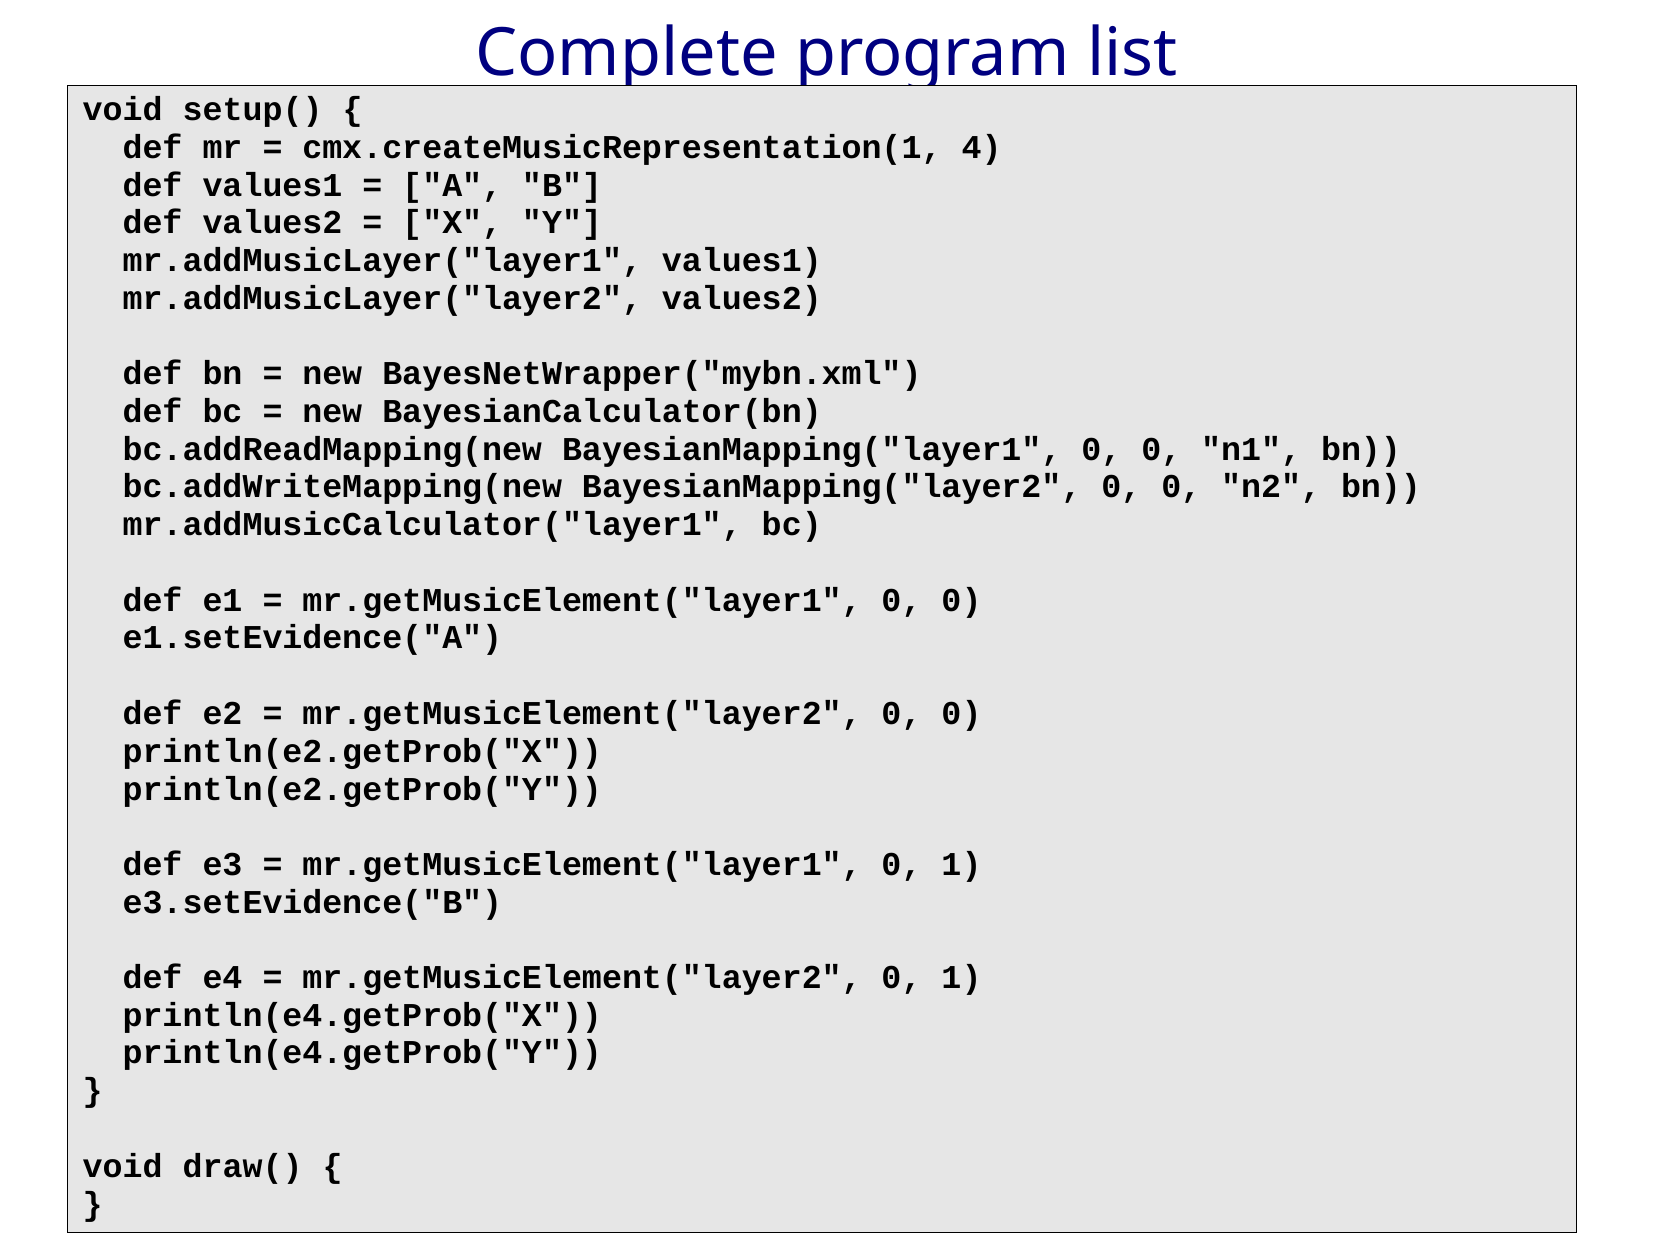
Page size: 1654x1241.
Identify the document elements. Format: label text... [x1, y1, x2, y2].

title Complete program list [82, 3, 1571, 85]
text_box void setup() { def mr = cmx.createMusicRepresentation(1, 4) def values1 = ["A", "B"] def values2 = ["X", "Y"] mr.addMusicLayer("layer1", values1) mr.addMusicLayer("layer2", values2) def bn = new BayesNetWrapper("mybn.xml") def bc = new BayesianCalculator(bn) bc.addReadMapping(new BayesianMapping("layer1", 0, 0, "n1", bn)) bc.addWriteMapping(new BayesianMapping("layer2", 0, 0, "n2", bn)) mr.addMusicCalculator("layer1", bc) def e1 = mr.getMusicElement("layer1", 0, 0) e1.setEvidence("A") def e2 = mr.getMusicElement("layer2", 0, 0) println(e2.getProb("X")) println(e2.getProb("Y")) def e3 = mr.getMusicElement("layer1", 0, 1) e3.setEvidence("B") def e4 = mr.getMusicElement("layer2", 0, 1) println(e4.getProb("X")) println(e4.getProb("Y")) } void draw() { } [67, 85, 1577, 1233]
